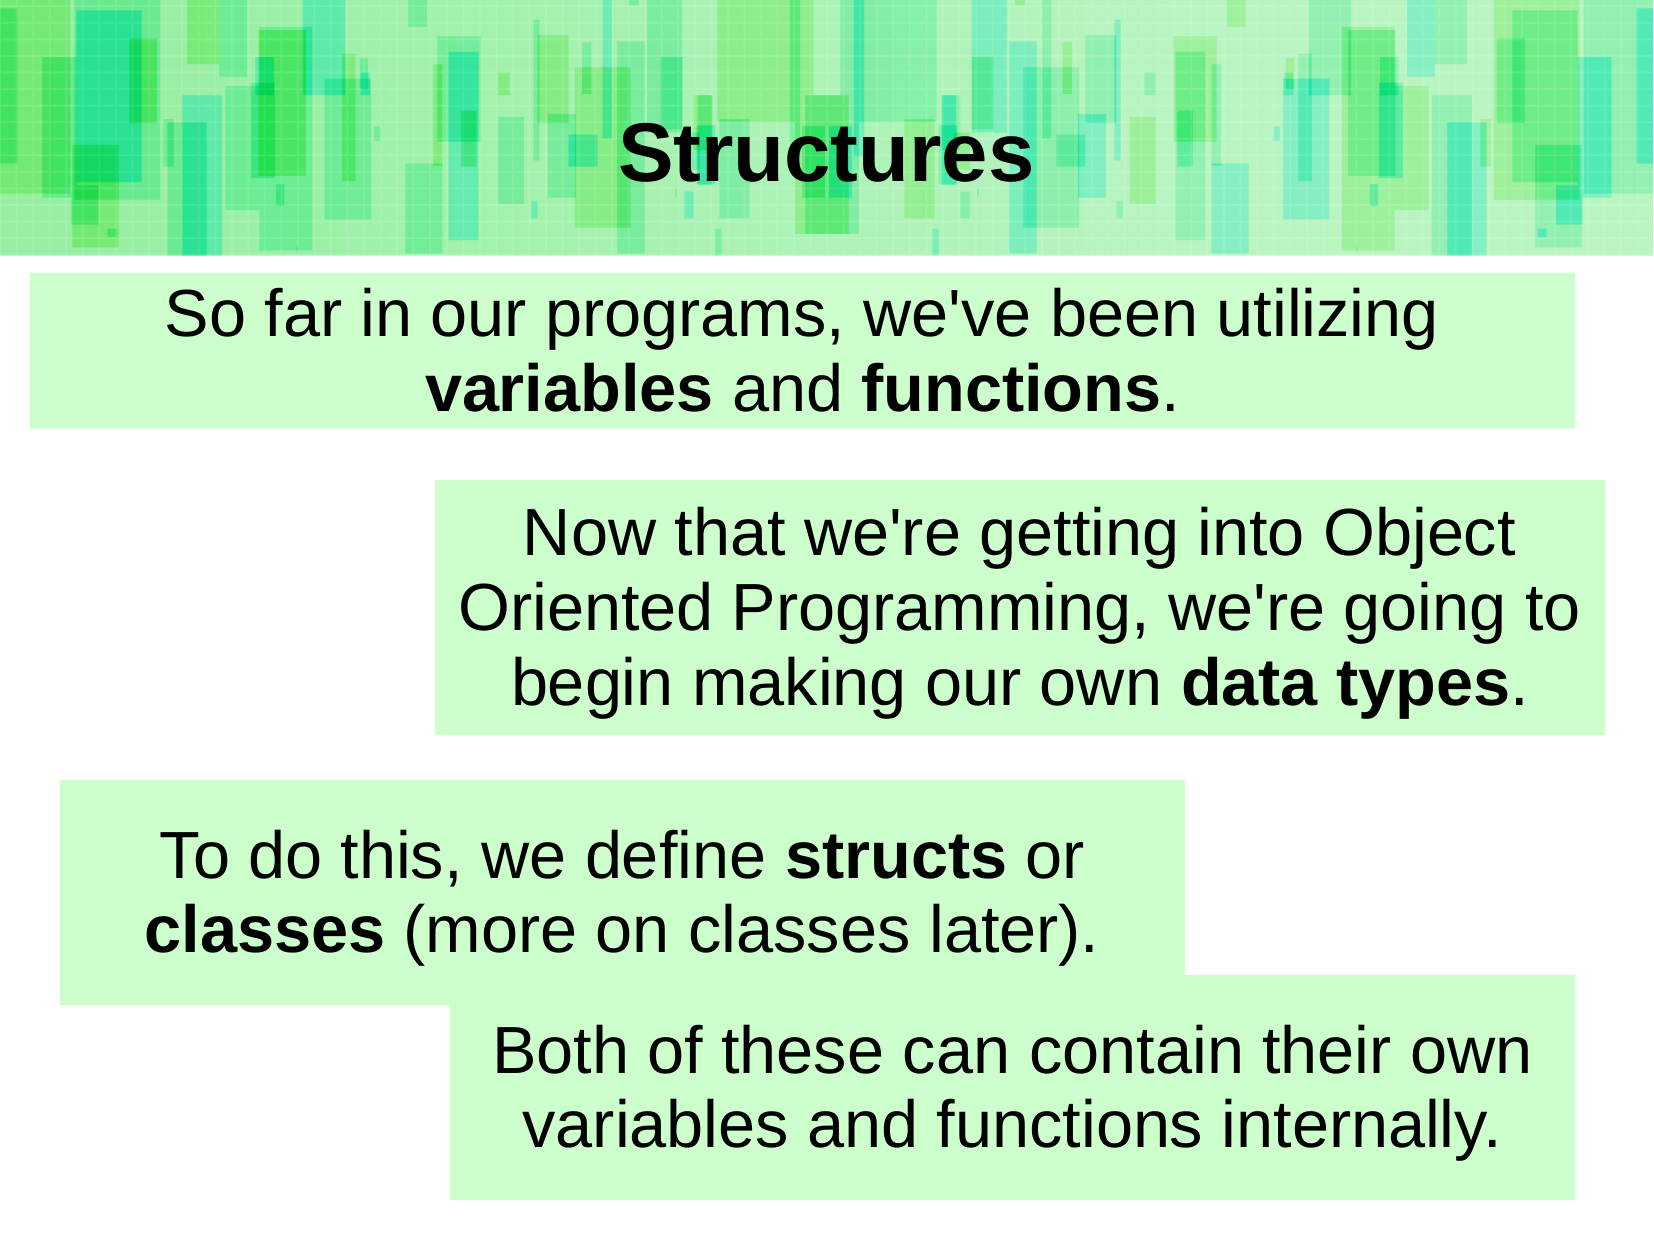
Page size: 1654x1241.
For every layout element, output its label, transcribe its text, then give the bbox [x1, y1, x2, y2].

text_box Both of these can contain their own variables and functions internally. [450, 975, 1576, 1201]
picture [0, 0, 1654, 1241]
text_box Now that we're getting into Object Oriented Programming, we're going to begin making our own data types. [435, 480, 1606, 736]
title Structures [82, 49, 1571, 257]
text_box To do this, we define structs or classes (more on classes later). [60, 780, 1186, 1006]
text_box So far in our programs, we've been utilizing variables and functions. [30, 272, 1576, 429]
